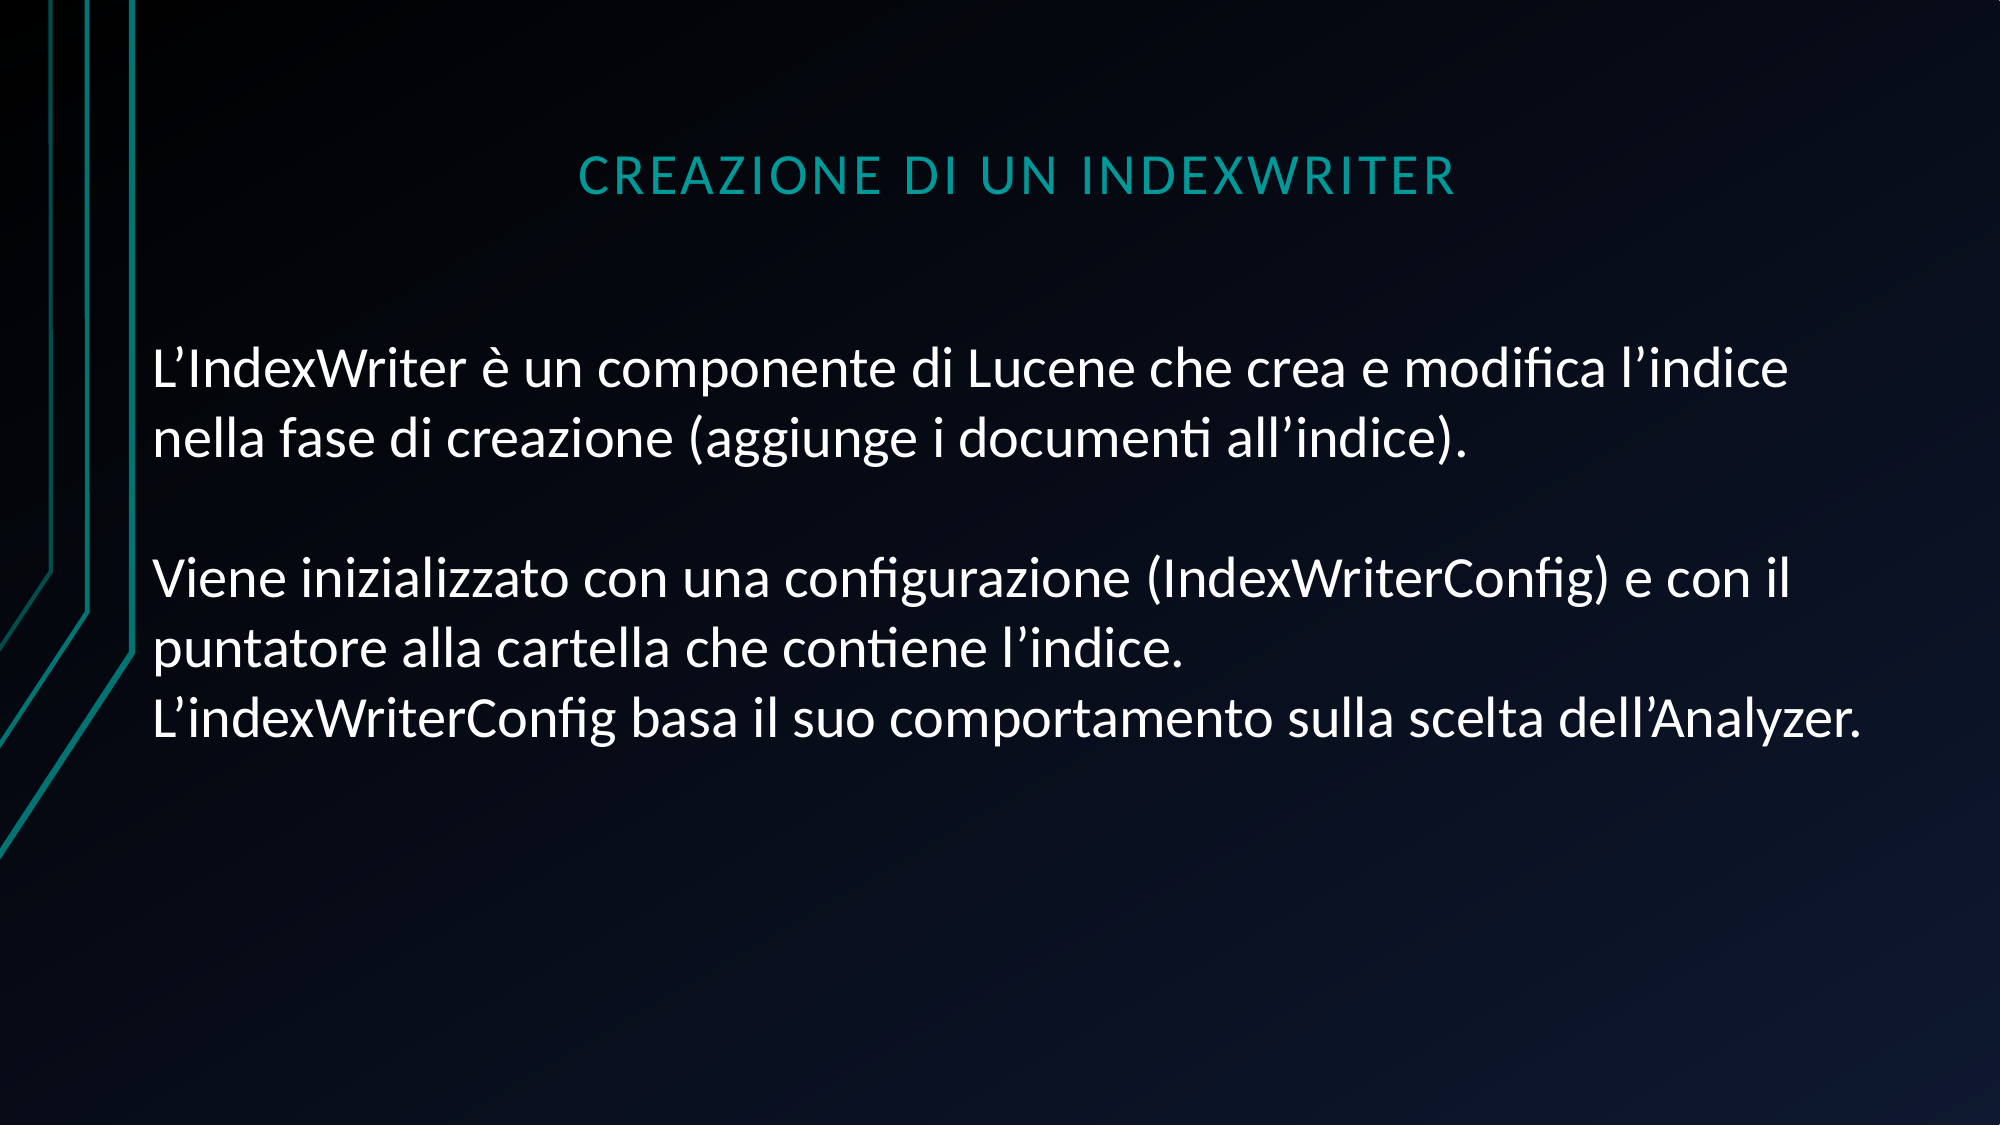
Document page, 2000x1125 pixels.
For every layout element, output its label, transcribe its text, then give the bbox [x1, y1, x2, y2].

list L’IndexWriter è un componente di Lucene che crea e modifica l’indice nella fase di creazione (aggiunge i documenti all’indice). Viene inizializzato con una configurazione (IndexWriterConfig) e con il puntatore alla cartella che contiene l’indice. L’indexWriterConfig basa il suo comportamento sulla scelta dell’Analyzer. [82, 318, 1926, 922]
list Creazione di un Indexwriter [35, 118, 2000, 217]
